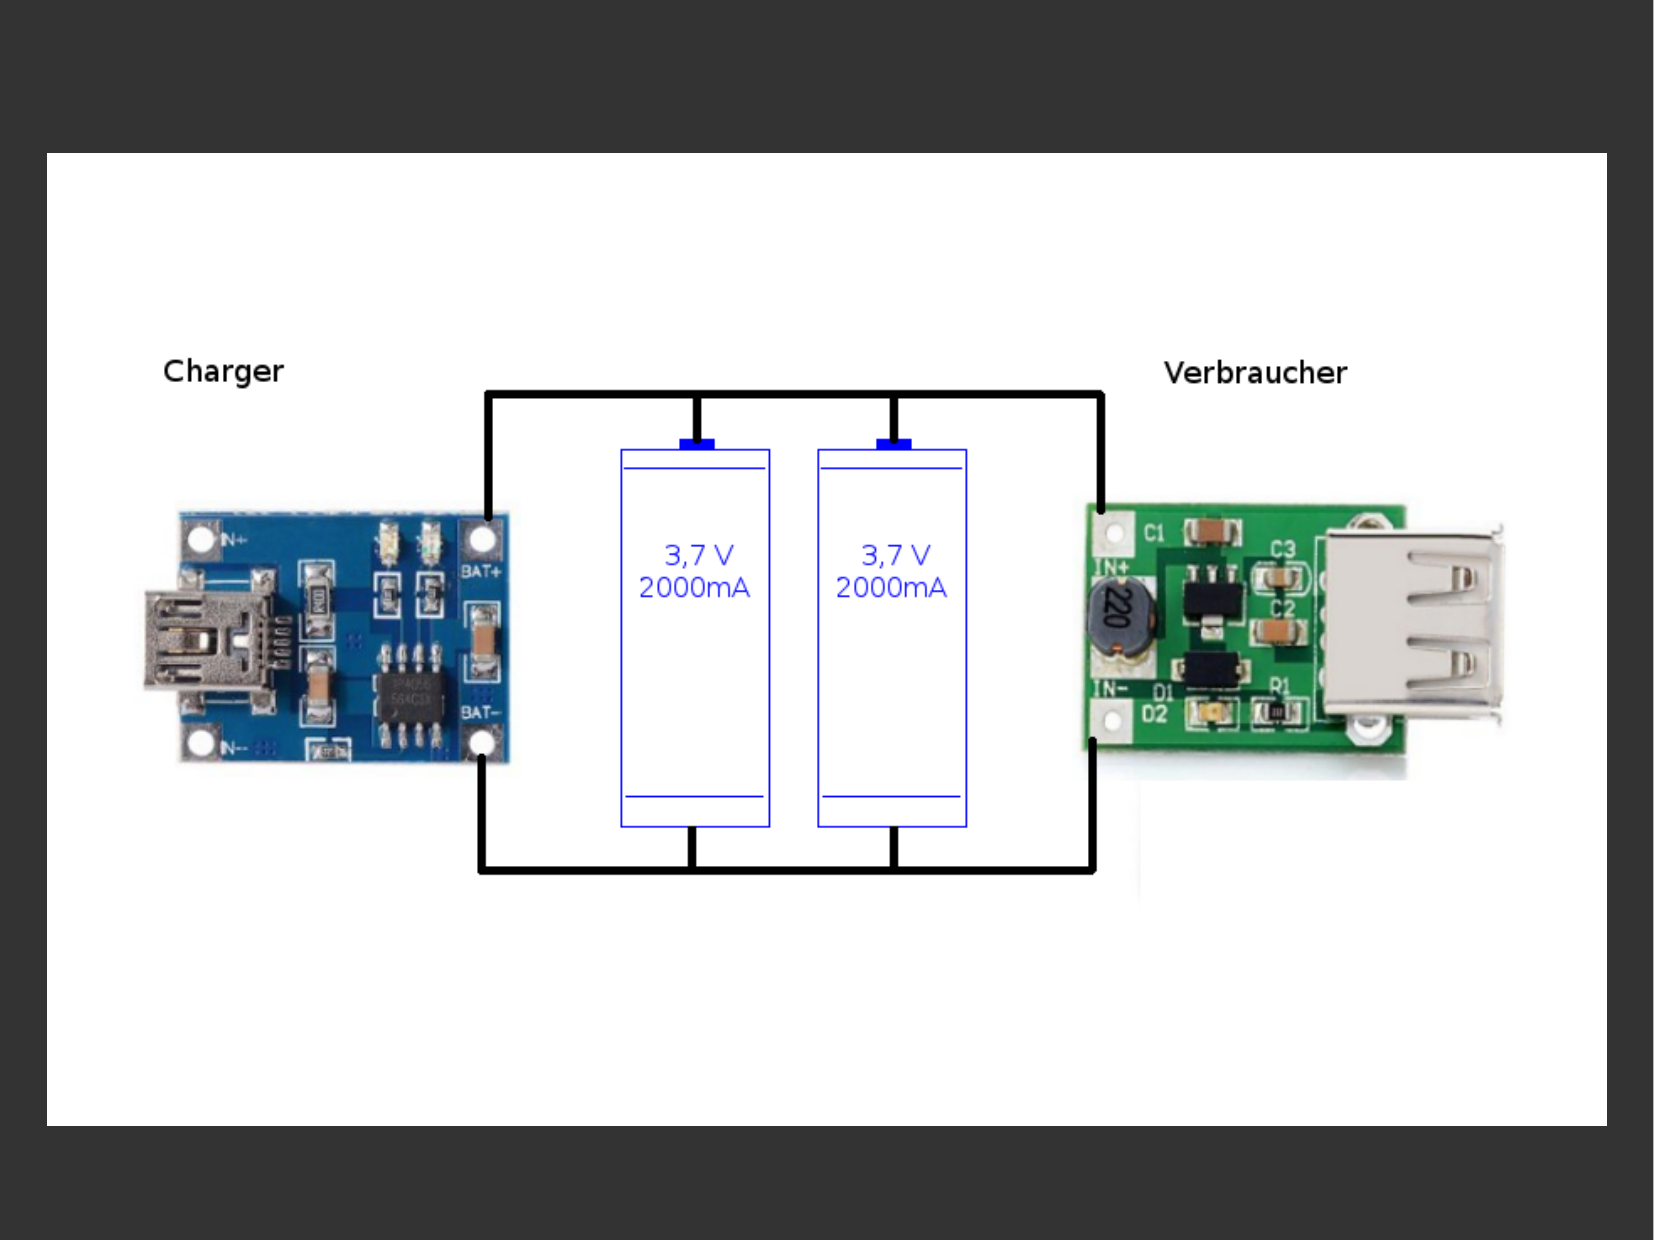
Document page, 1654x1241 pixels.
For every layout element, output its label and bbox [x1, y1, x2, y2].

picture [47, 153, 1607, 1126]
